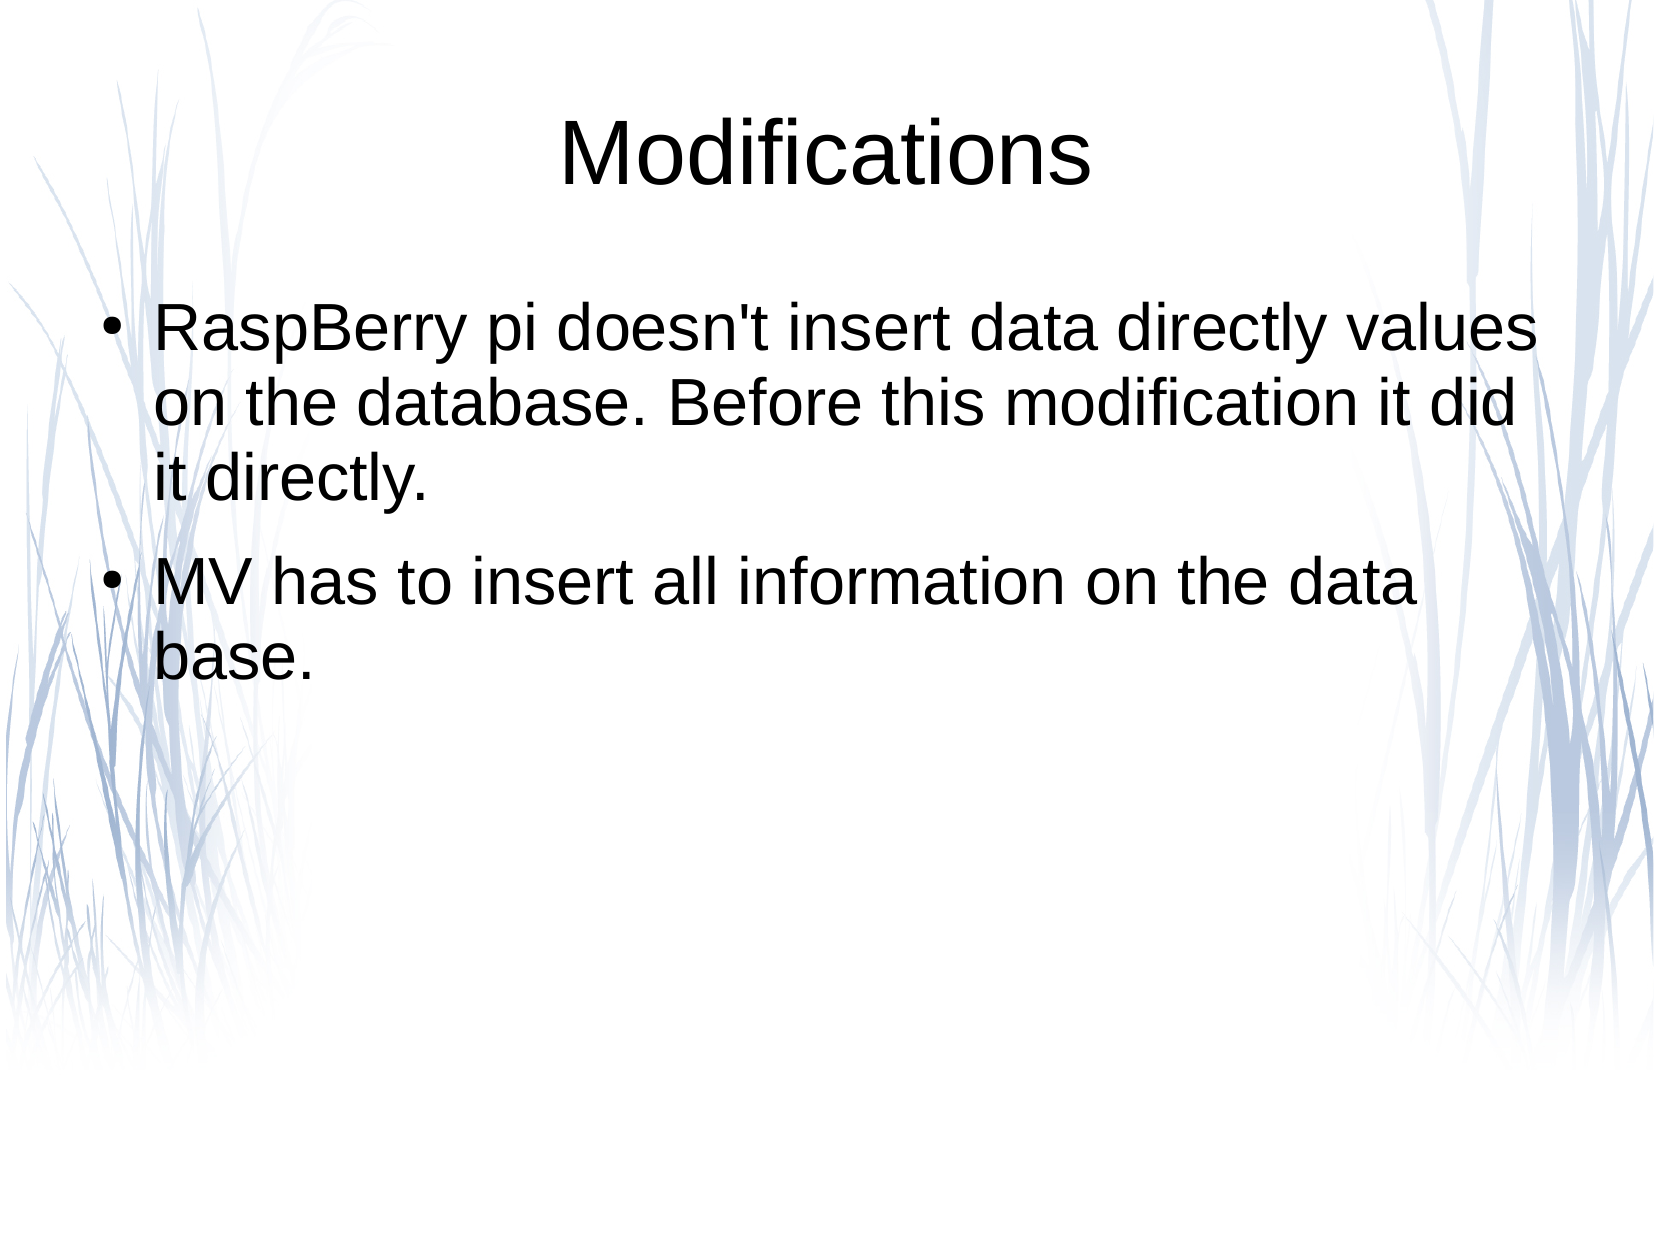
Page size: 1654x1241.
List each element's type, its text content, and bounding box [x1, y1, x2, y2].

picture [6, 0, 1654, 1241]
title Modifications [82, 49, 1571, 257]
list RaspBerry pi doesn't insert data directly values on the database. Before this modification it did it directly. MV has to insert all information on the data base. [82, 290, 1571, 1010]
